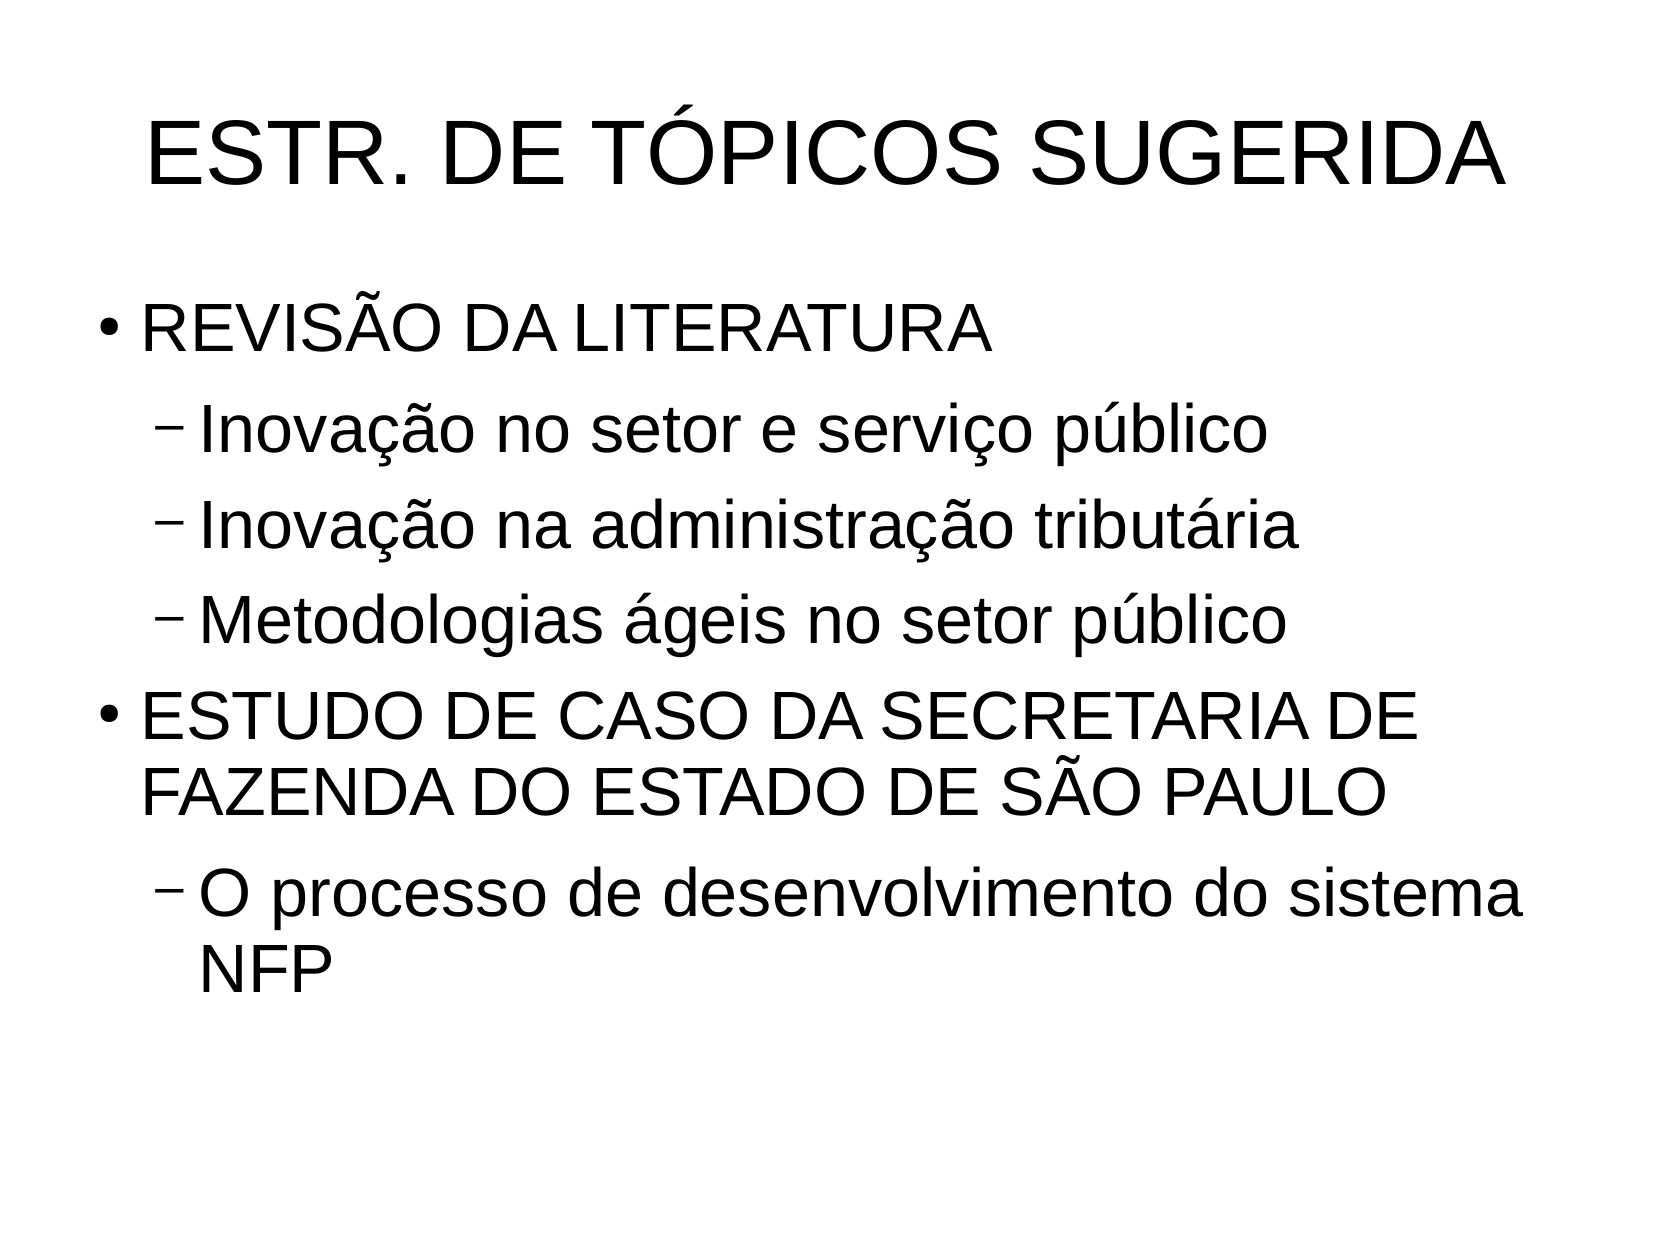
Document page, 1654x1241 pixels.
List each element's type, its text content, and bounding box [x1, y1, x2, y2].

title ESTR. DE TÓPICOS SUGERIDA [82, 49, 1571, 257]
list REVISÃO DA LITERATURA Inovação no setor e serviço público Inovação na administração tributária Metodologias ágeis no setor público ESTUDO DE CASO DA SECRETARIA DE FAZENDA DO ESTADO DE SÃO PAULO O processo de desenvolvimento do sistema NFP [82, 290, 1571, 1010]
